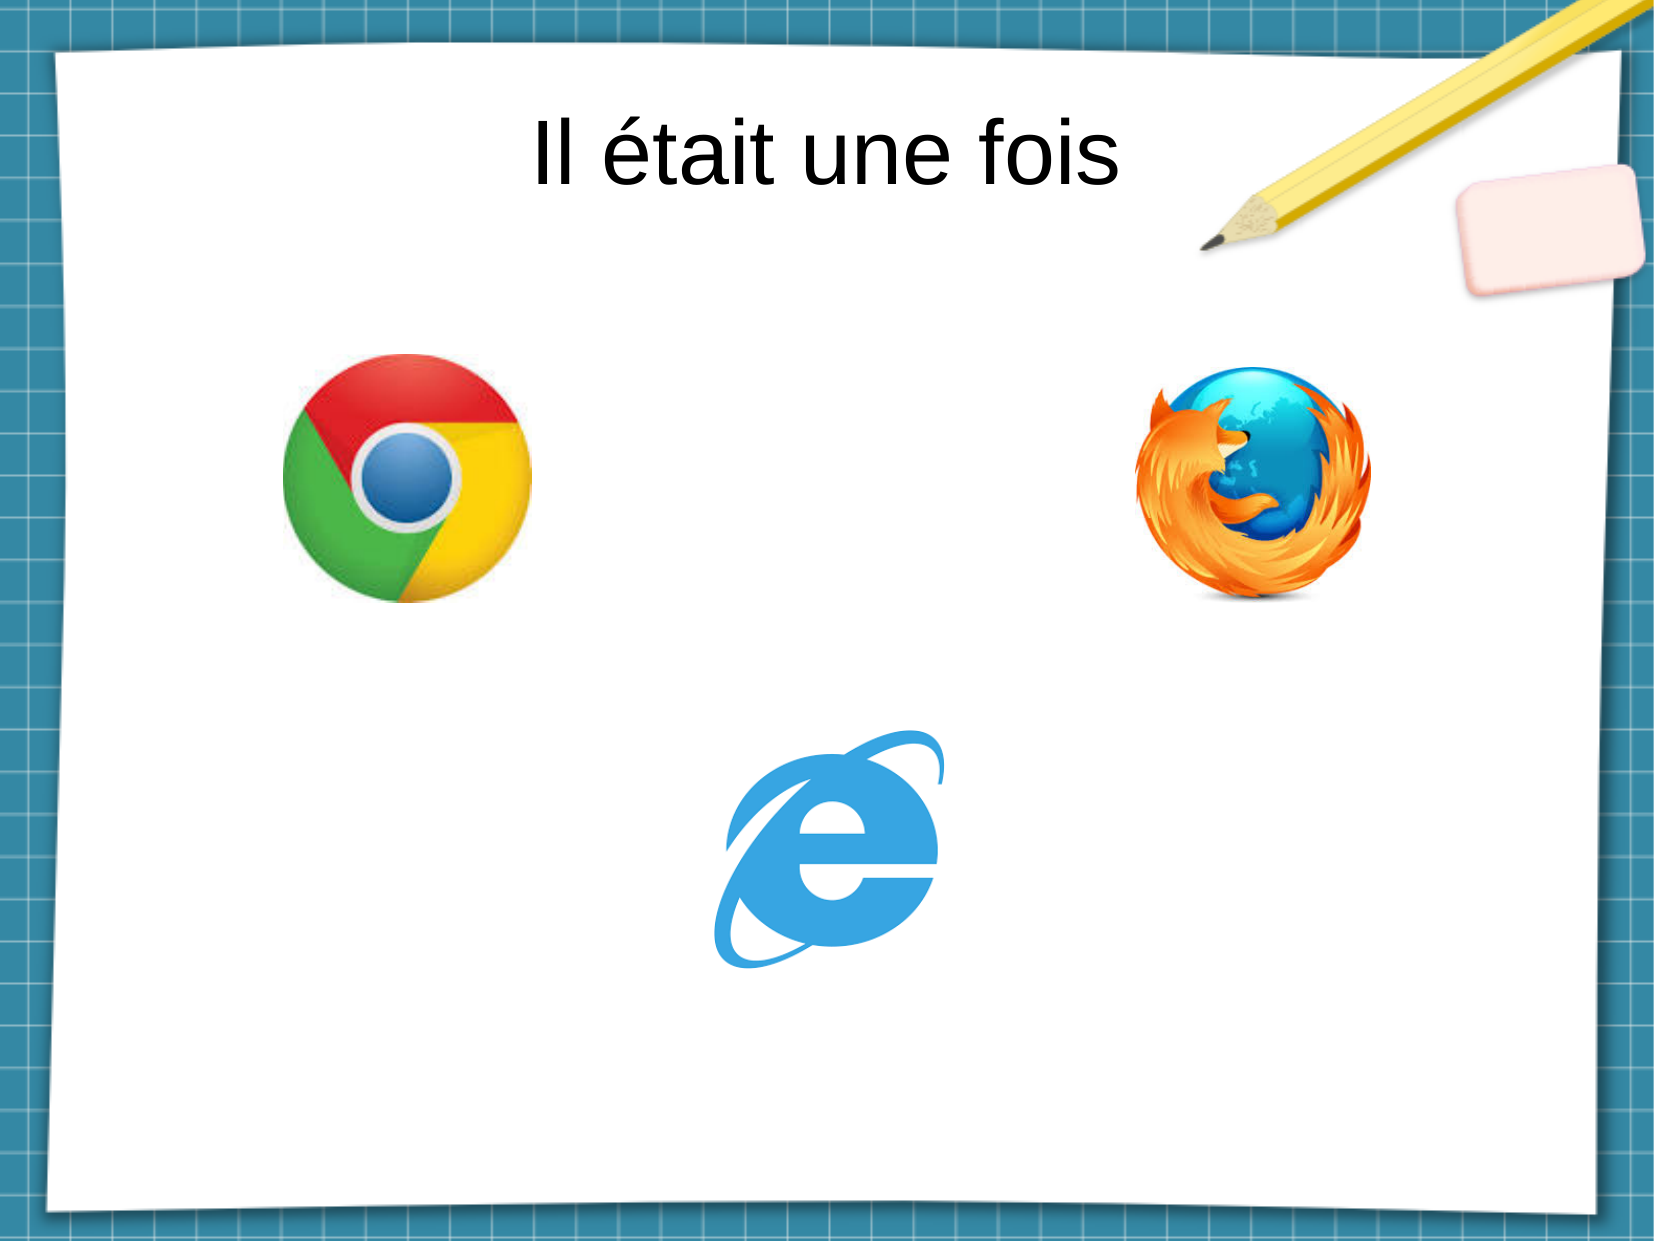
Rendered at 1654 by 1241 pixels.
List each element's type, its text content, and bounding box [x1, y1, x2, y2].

title Il était une fois [82, 49, 1571, 257]
picture [0, 0, 1654, 1241]
